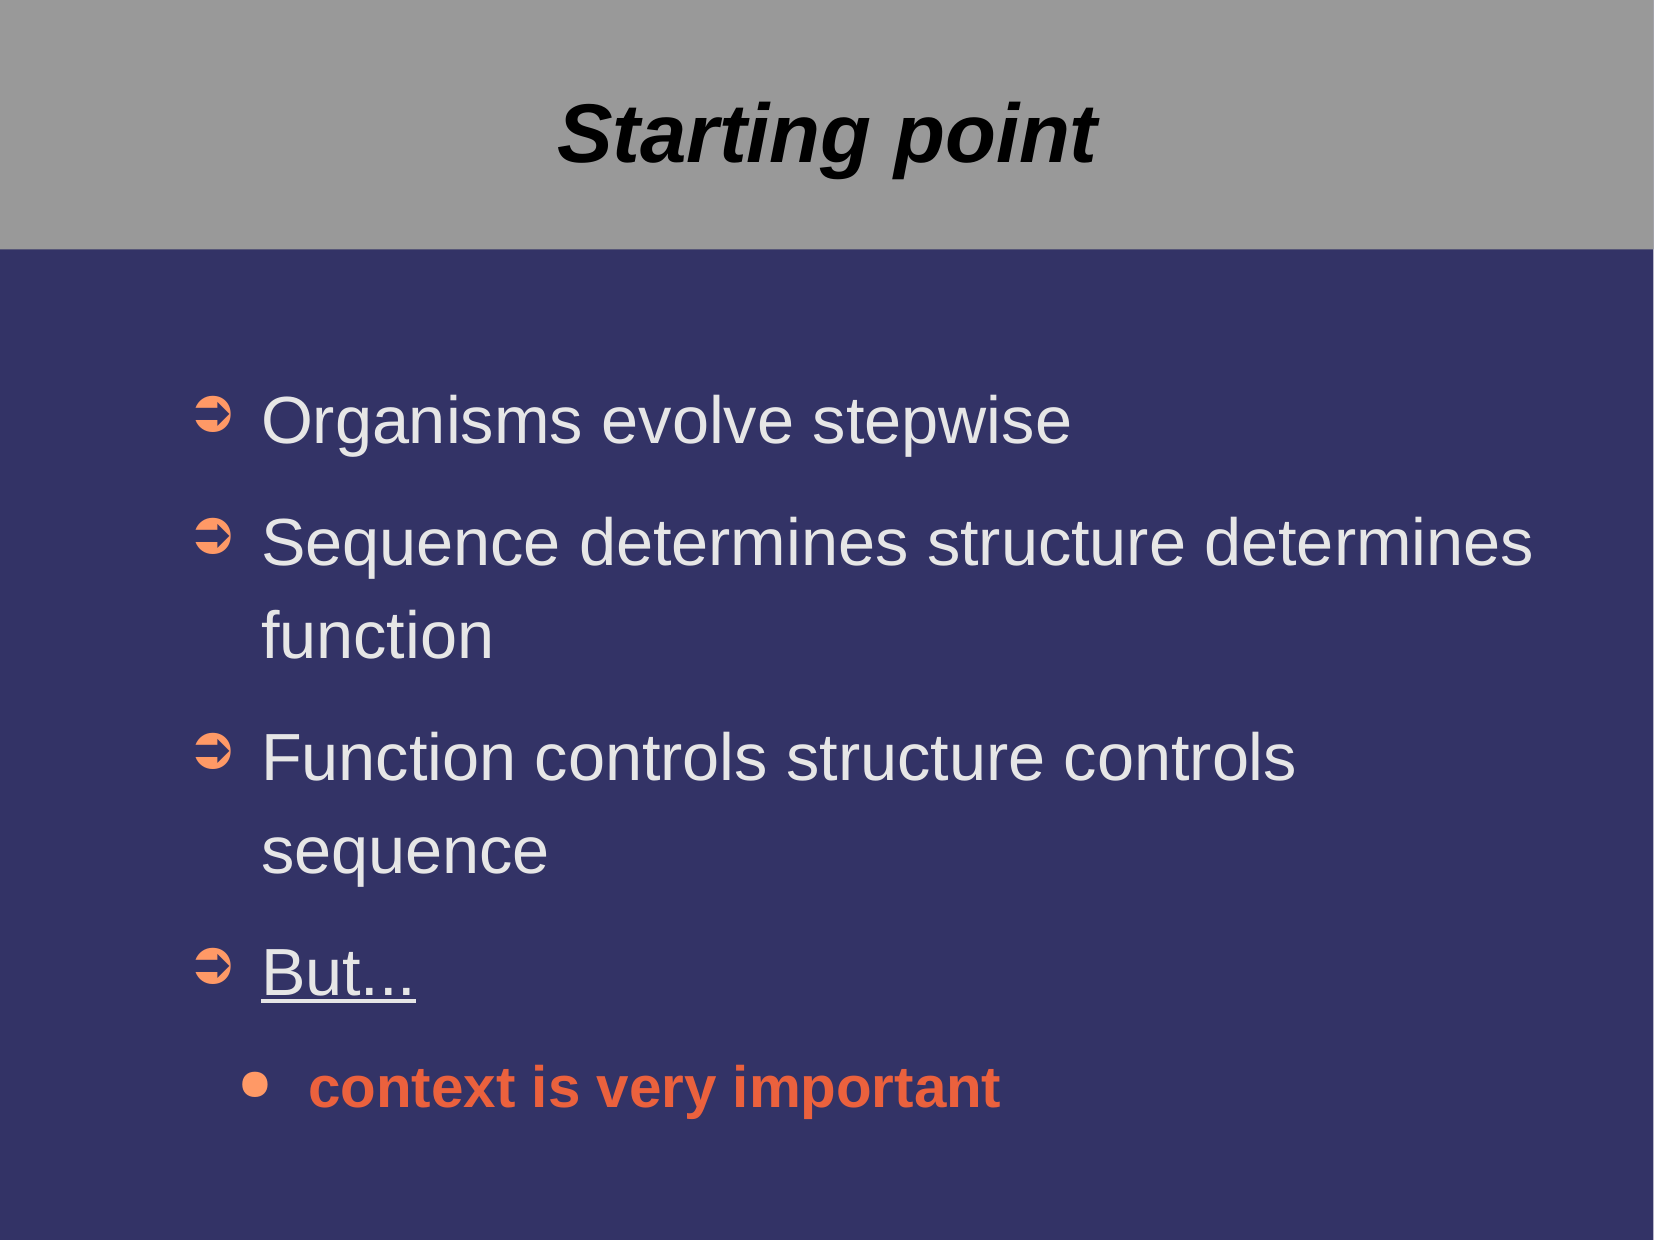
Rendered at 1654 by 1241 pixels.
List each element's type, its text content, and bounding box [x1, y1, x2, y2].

list Organisms evolve stepwise Sequence determines structure determines function Function controls structure controls sequence But... context is very important [178, 364, 1570, 1147]
title Starting point [121, 19, 1534, 227]
